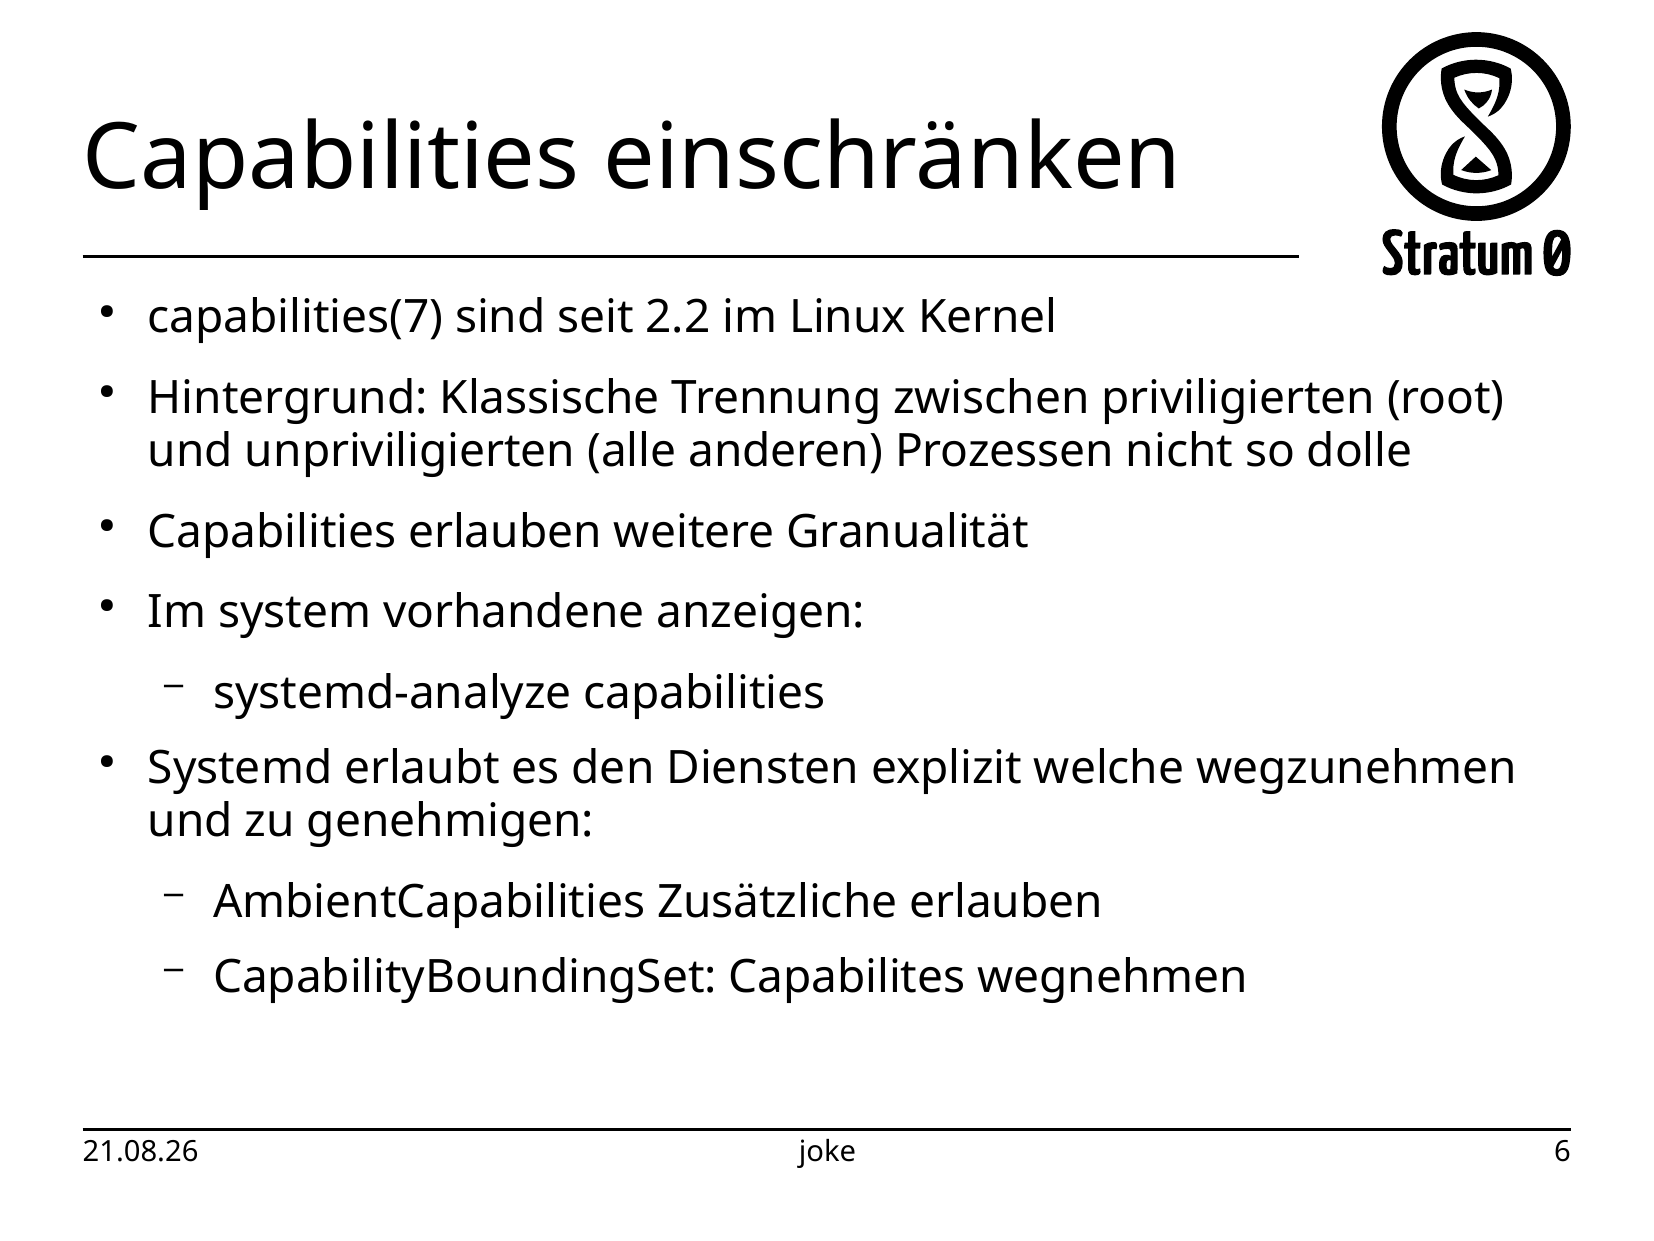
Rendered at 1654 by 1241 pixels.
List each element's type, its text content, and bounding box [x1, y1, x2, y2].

list capabilities(7) sind seit 2.2 im Linux Kernel Hintergrund: Klassische Trennung zwischen priviligierten (root) und unpriviligierten (alle anderen) Prozessen nicht so dolle Capabilities erlauben weitere Granualität Im system vorhandene anzeigen: systemd-analyze capabilities Systemd erlaubt es den Diensten explizit welche wegzunehmen und zu genehmigen: AmbientCapabilities Zusätzliche erlauben CapabilityBoundingSet: Capabilites wegnehmen [82, 290, 1538, 1010]
title Capabilities einschränken [82, 49, 1300, 257]
